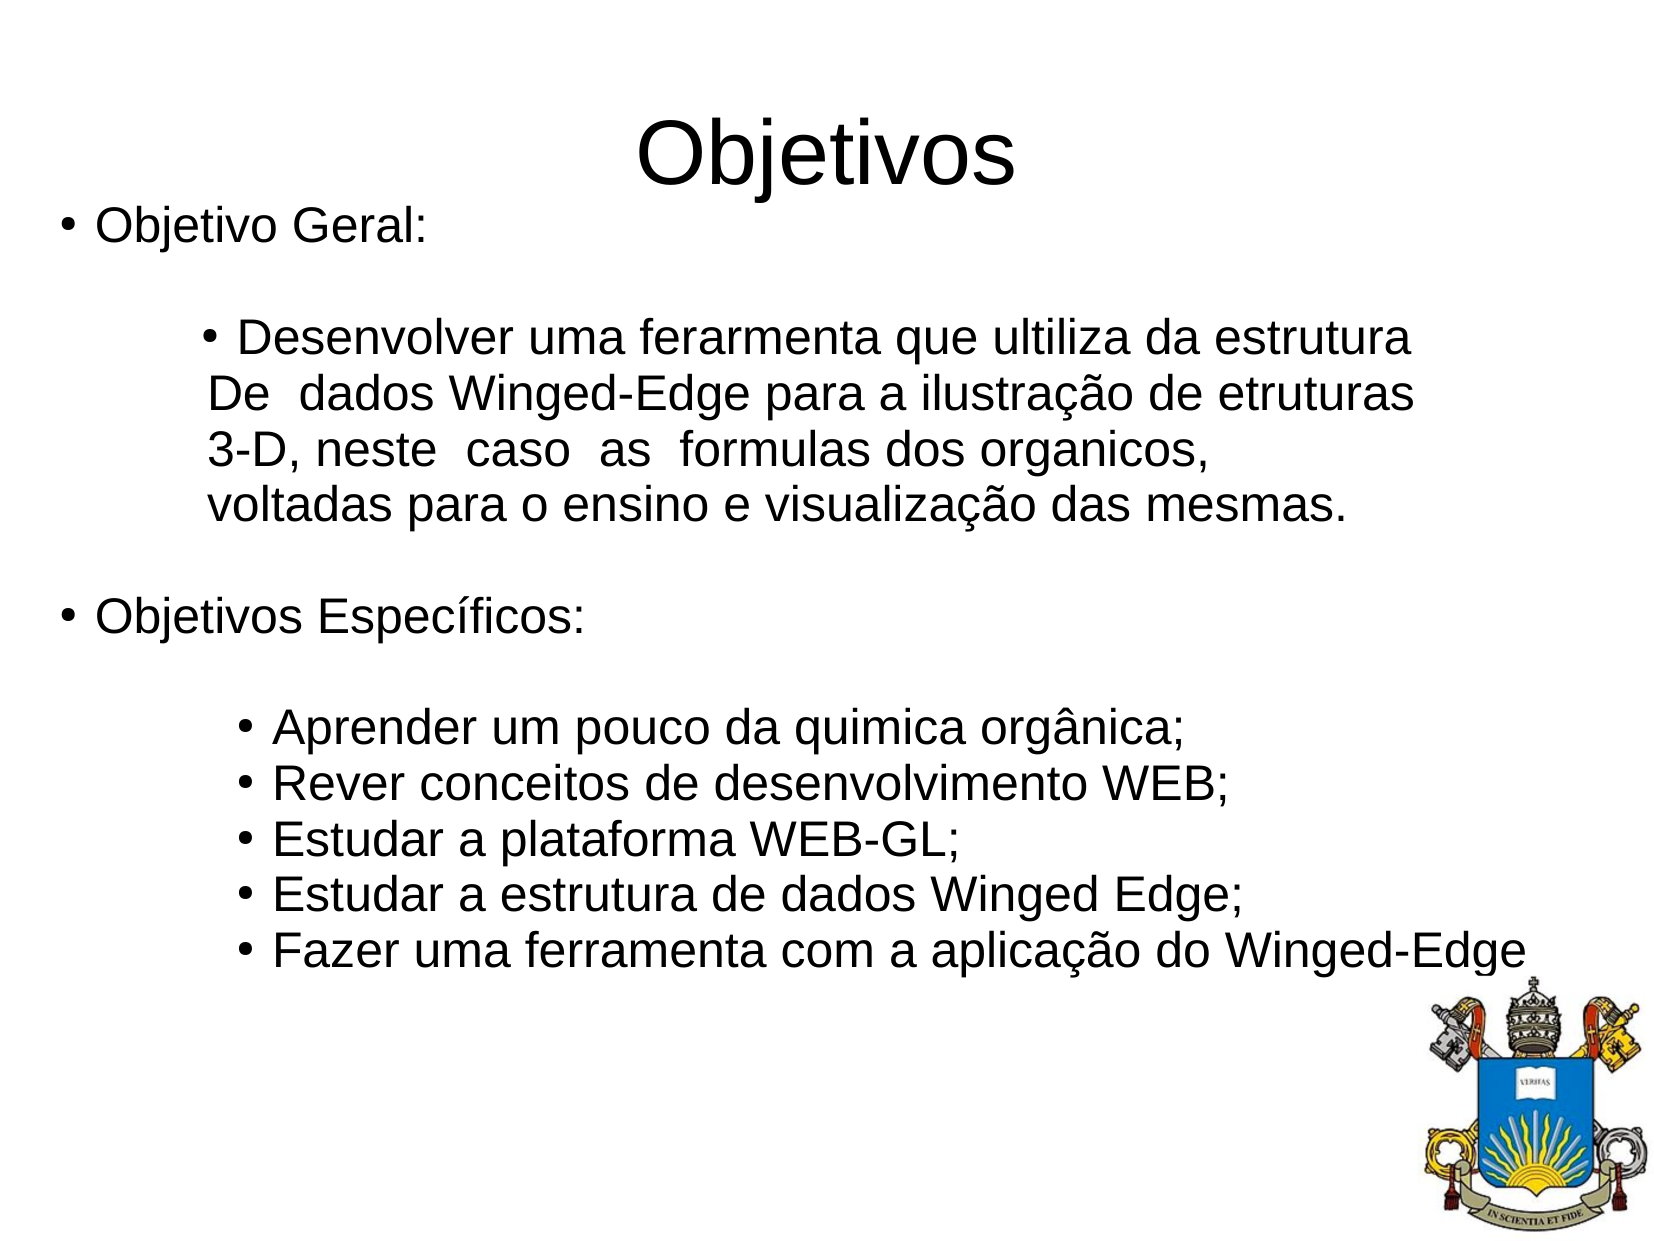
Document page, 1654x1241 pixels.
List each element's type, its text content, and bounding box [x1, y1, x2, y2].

picture [1417, 975, 1654, 1241]
title Objetivos [82, 49, 1571, 190]
text_box Objetivo Geral: Desenvolver uma ferarmenta que ultiliza da estrutura De dados Winged-Edge para a ilustração de etruturas 3-D, neste caso as formulas dos organicos, voltadas para o ensino e visualização das mesmas. Objetivos Específicos: Aprender um pouco da quimica orgânica; Rever conceitos de desenvolvimento WEB; Estudar a plataforma WEB-GL; Estudar a estrutura de dados Winged Edge; Fazer uma ferramenta com a aplicação do Winged-Edge [44, 190, 1630, 1182]
